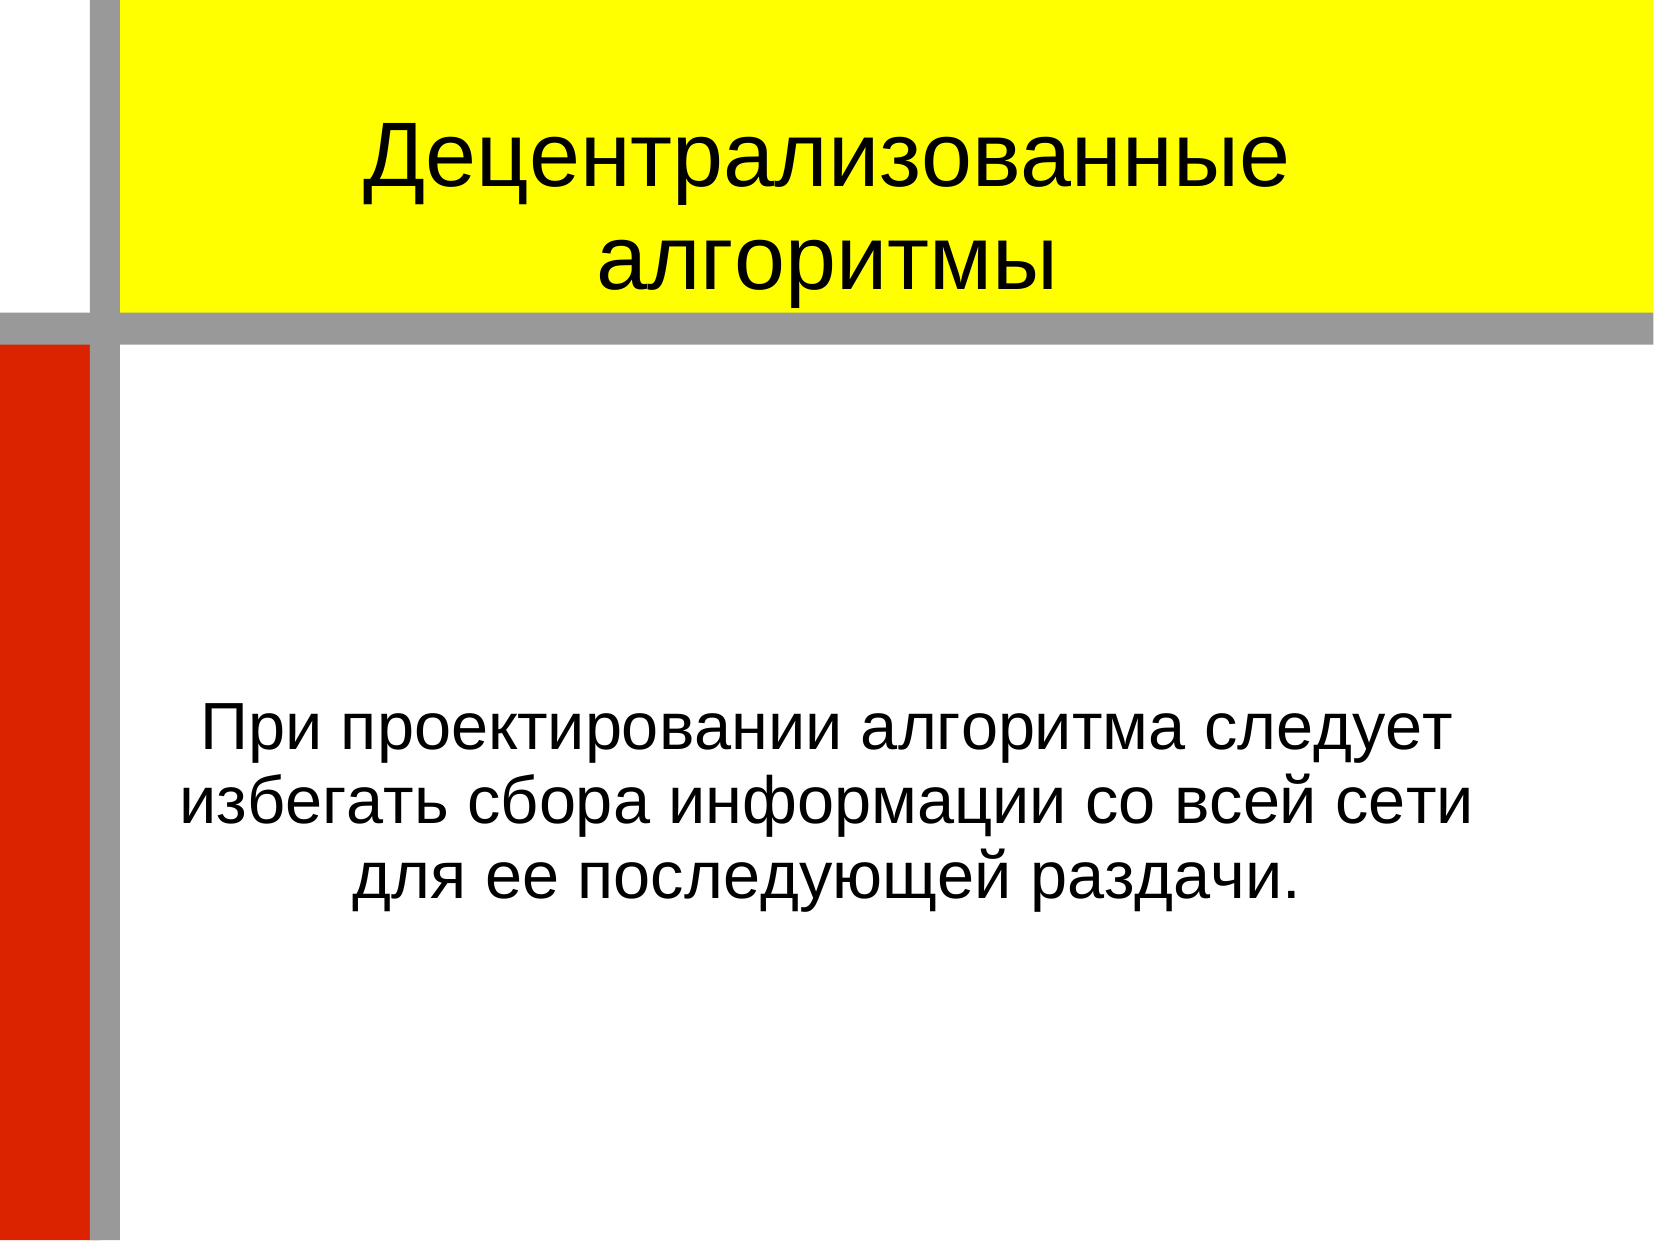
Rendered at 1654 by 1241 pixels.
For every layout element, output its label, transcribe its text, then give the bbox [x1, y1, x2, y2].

title Децентрализованные алгоритмы [121, 103, 1534, 309]
subtitle При проектировании алгоритма следует избегать сбора информации со всей сети для ее последующей раздачи. [121, 399, 1534, 1203]
